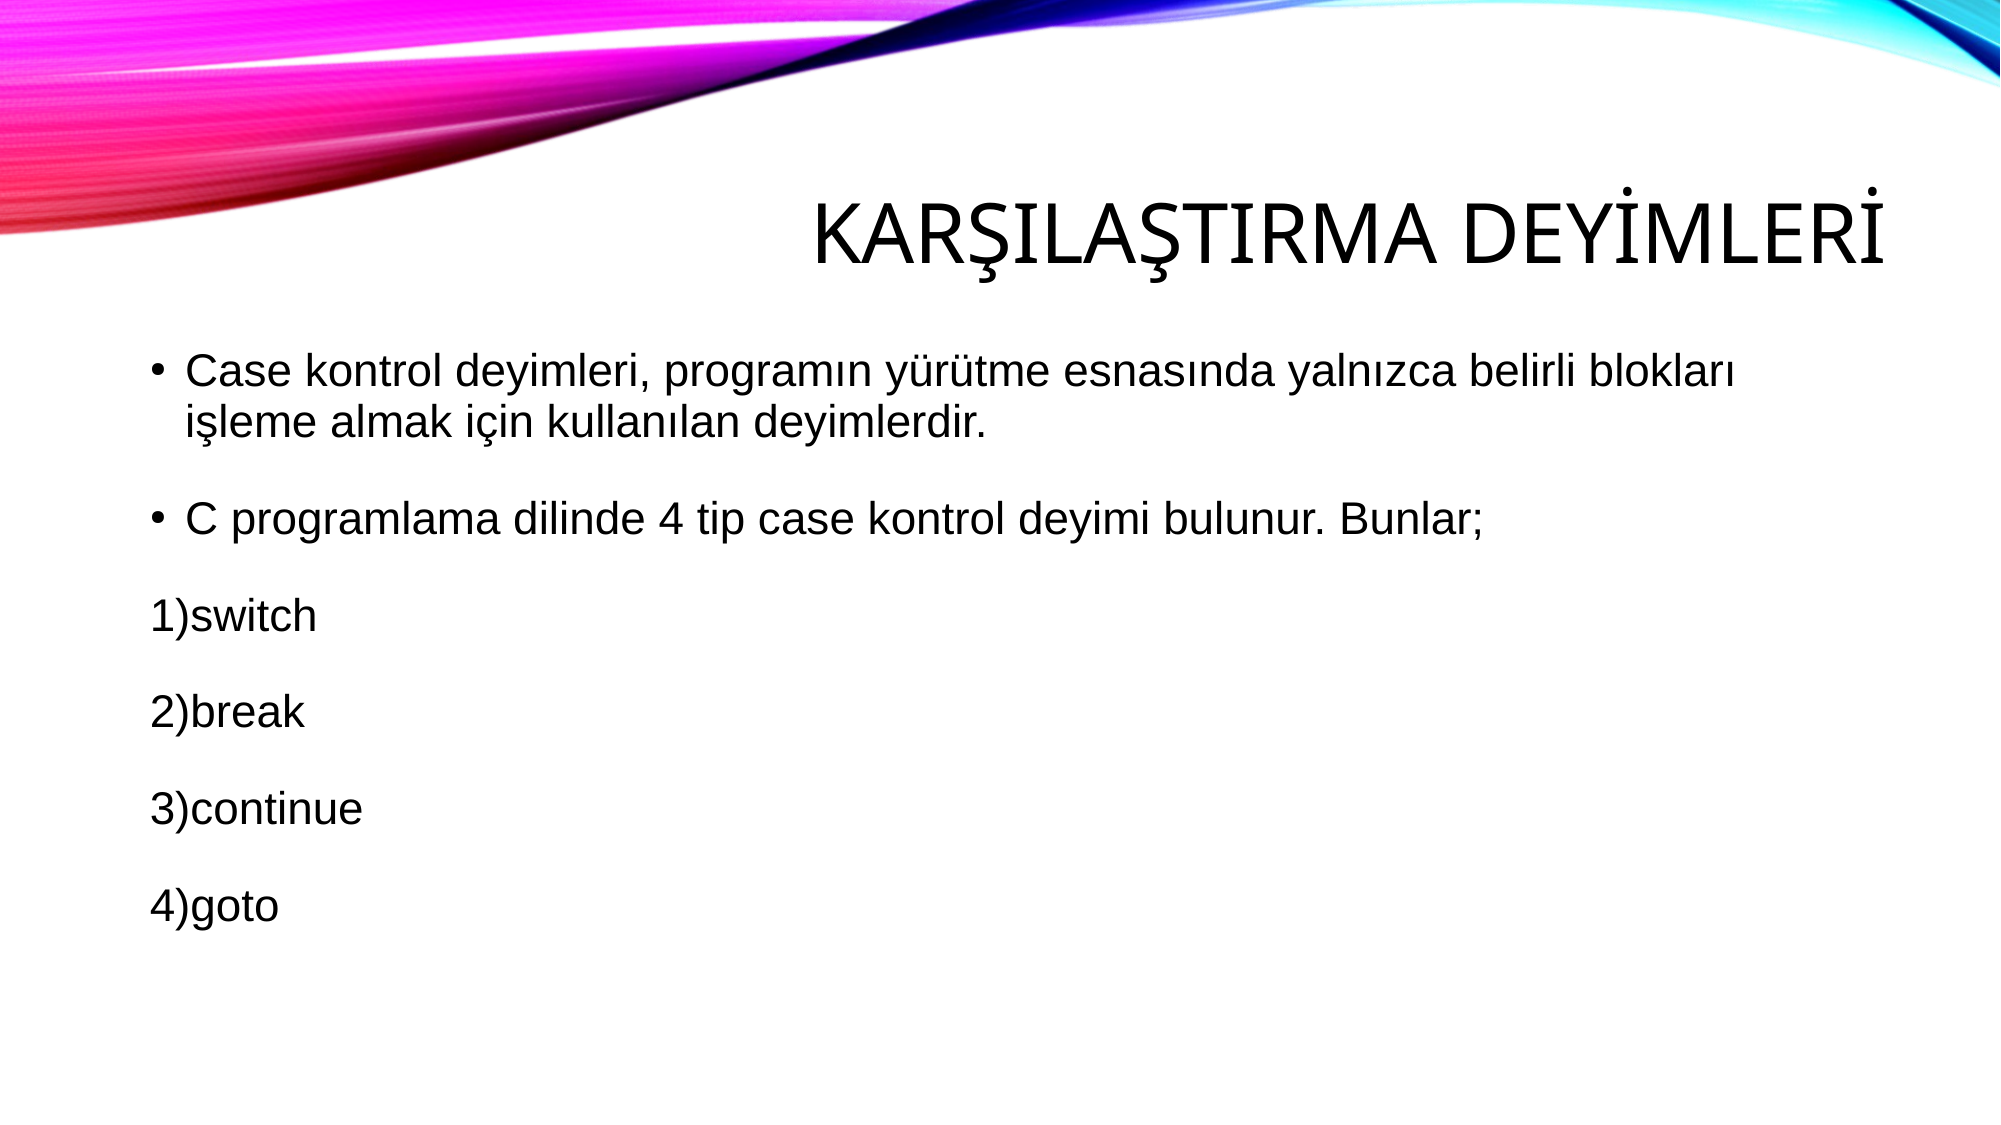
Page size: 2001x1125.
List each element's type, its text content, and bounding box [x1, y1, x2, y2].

picture [0, 0, 2000, 237]
title KARŞILAŞTIRMA DEYİMLERİ [474, 125, 1888, 338]
text_box Case kontrol deyimleri, programın yürütme esnasında yalnızca belirli blokları işleme almak için kullanılan deyimlerdir. C programlama dilinde 4 tip case kontrol deyimi bulunur. Bunlar; switch break continue goto [135, 337, 1831, 1081]
